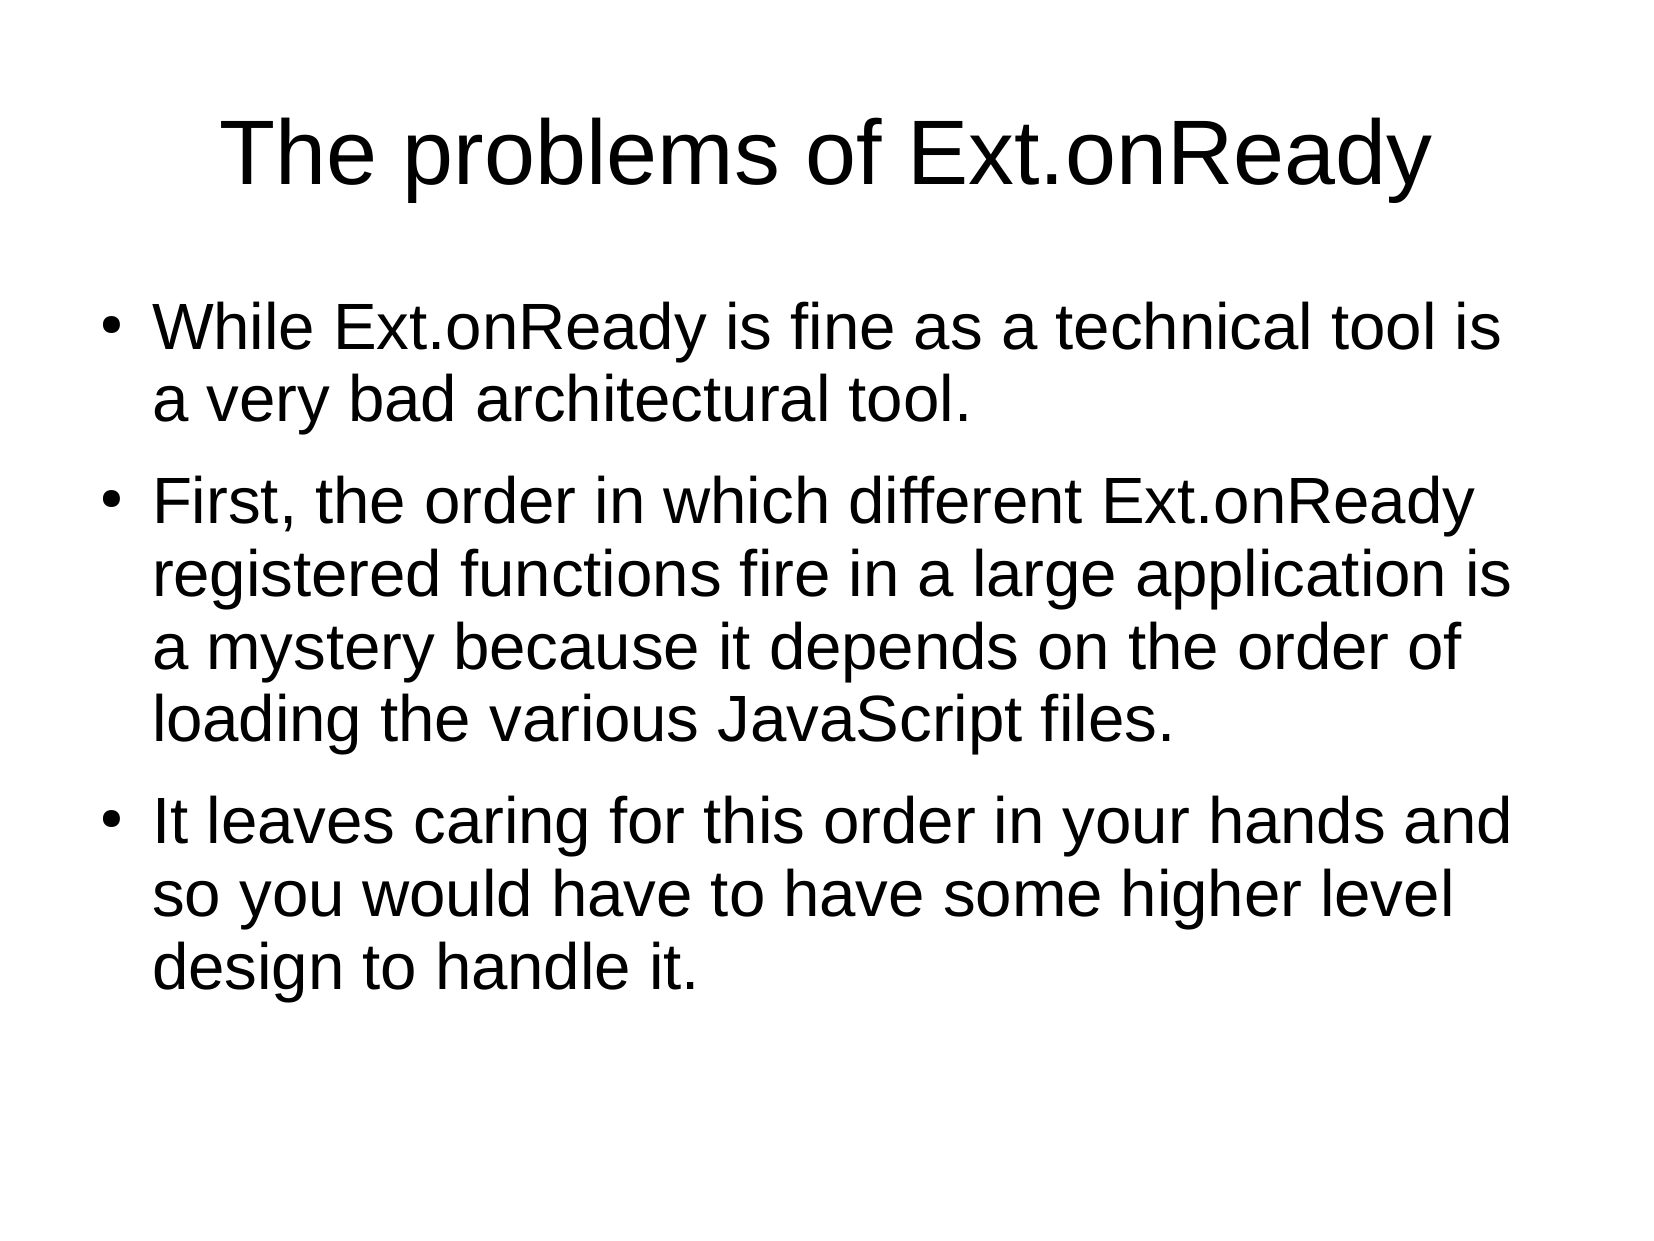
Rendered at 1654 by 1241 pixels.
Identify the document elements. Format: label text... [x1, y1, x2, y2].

list While Ext.onReady is fine as a technical tool is a very bad architectural tool. First, the order in which different Ext.onReady registered functions fire in a large application is a mystery because it depends on the order of loading the various JavaScript files. It leaves caring for this order in your hands and so you would have to have some higher level design to handle it. [82, 290, 1538, 1010]
title The problems of Ext.onReady [82, 49, 1571, 257]
